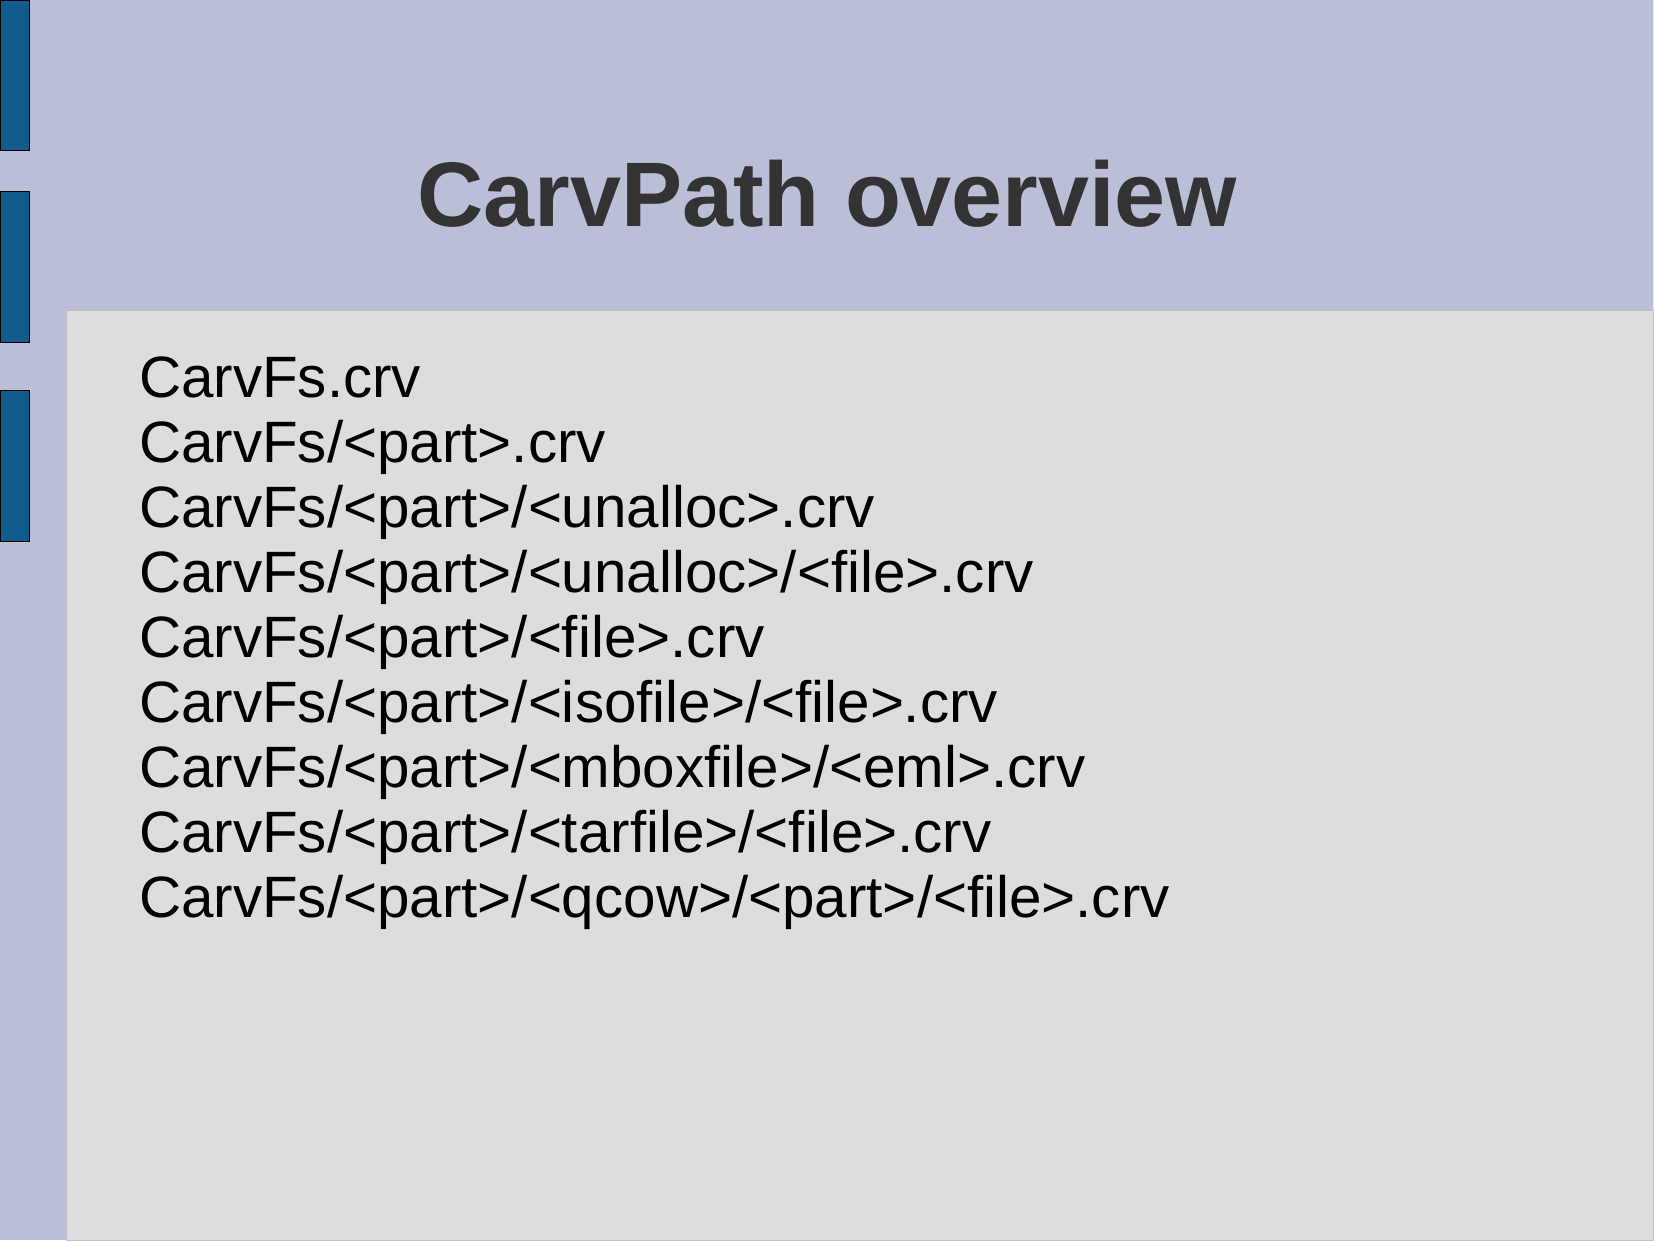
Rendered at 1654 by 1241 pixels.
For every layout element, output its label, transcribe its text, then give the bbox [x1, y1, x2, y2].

list CarvFs.crv CarvFs/<part>.crv CarvFs/<part>/<unalloc>.crv CarvFs/<part>/<unalloc>/<file>.crv CarvFs/<part>/<file>.crv CarvFs/<part>/<isofile>/<file>.crv CarvFs/<part>/<mboxfile>/<eml>.crv CarvFs/<part>/<tarfile>/<file>.crv CarvFs/<part>/<qcow>/<part>/<file>.crv [121, 344, 1534, 1127]
title CarvPath overview [121, 91, 1534, 299]
